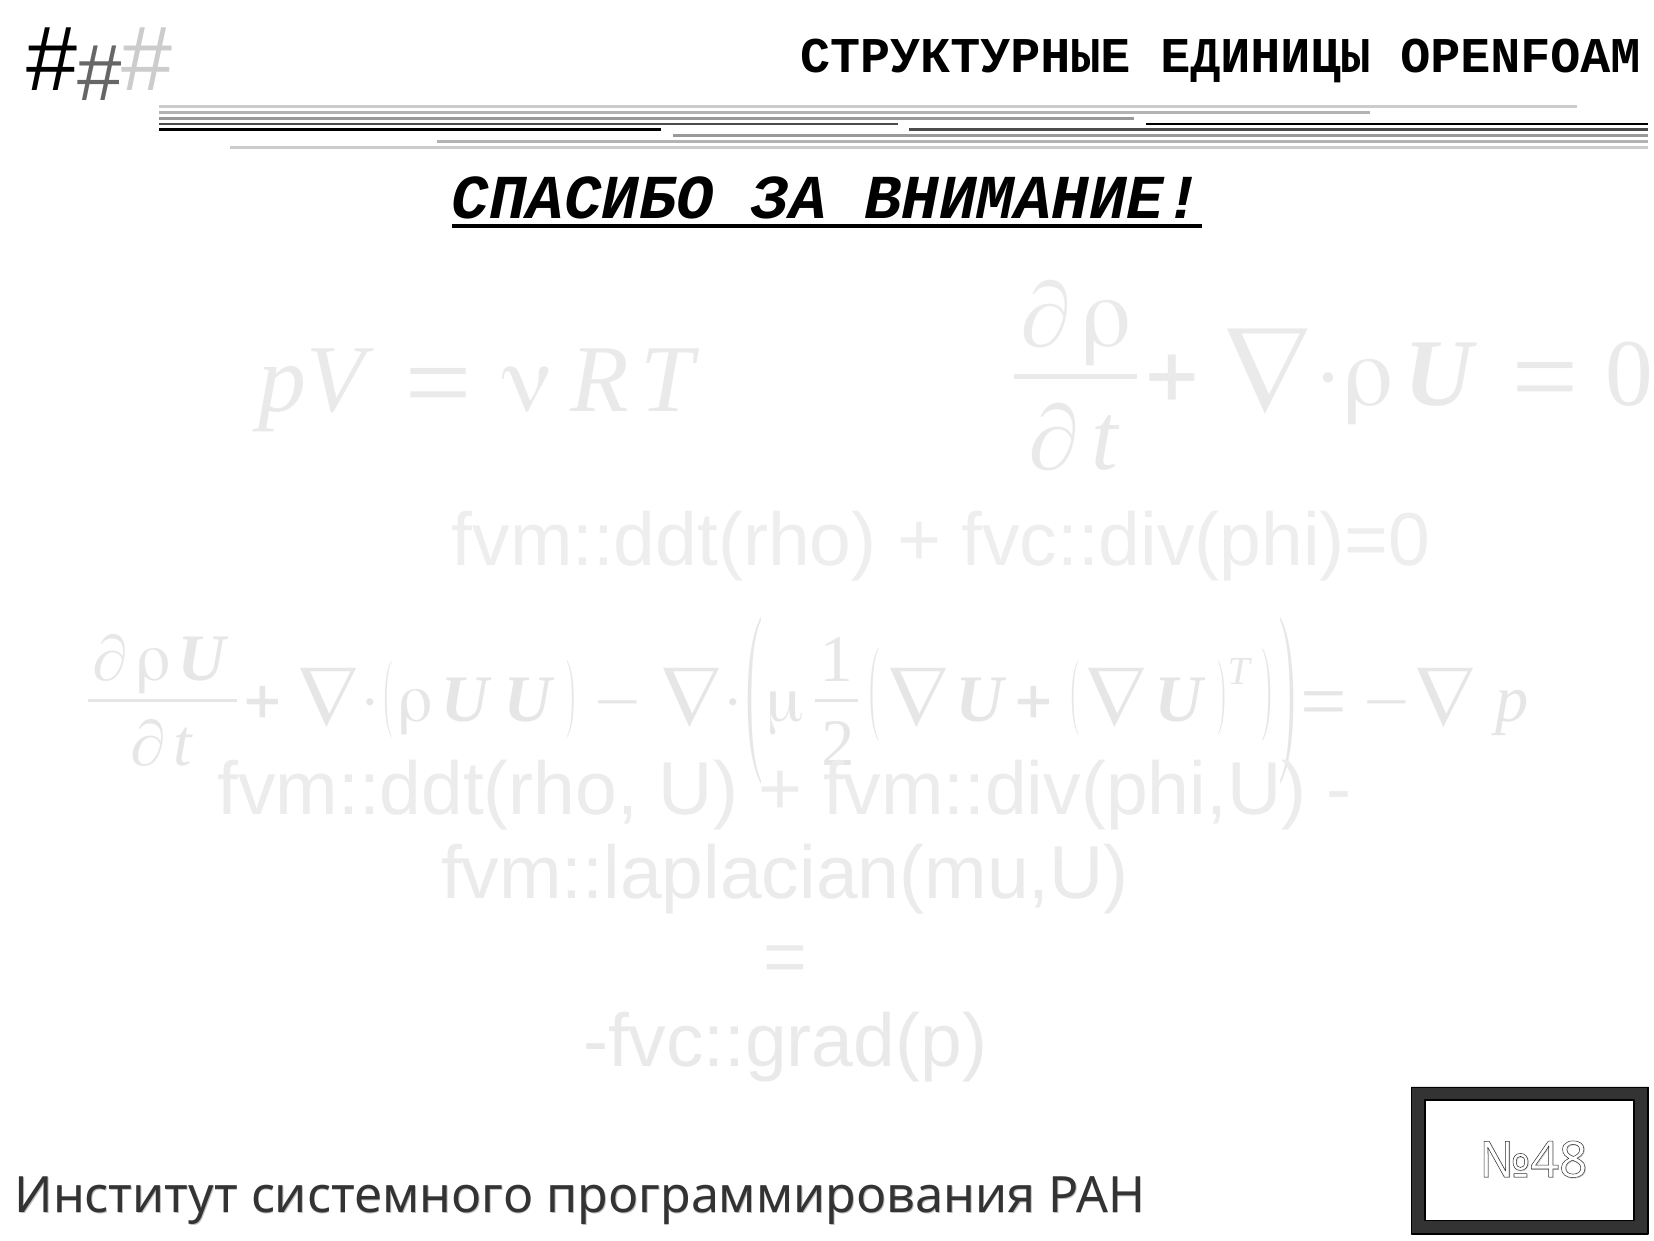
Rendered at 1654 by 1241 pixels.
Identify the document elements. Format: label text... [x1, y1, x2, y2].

title СПАСИБО ЗА ВНИМАНИЕ! [0, 147, 1654, 257]
